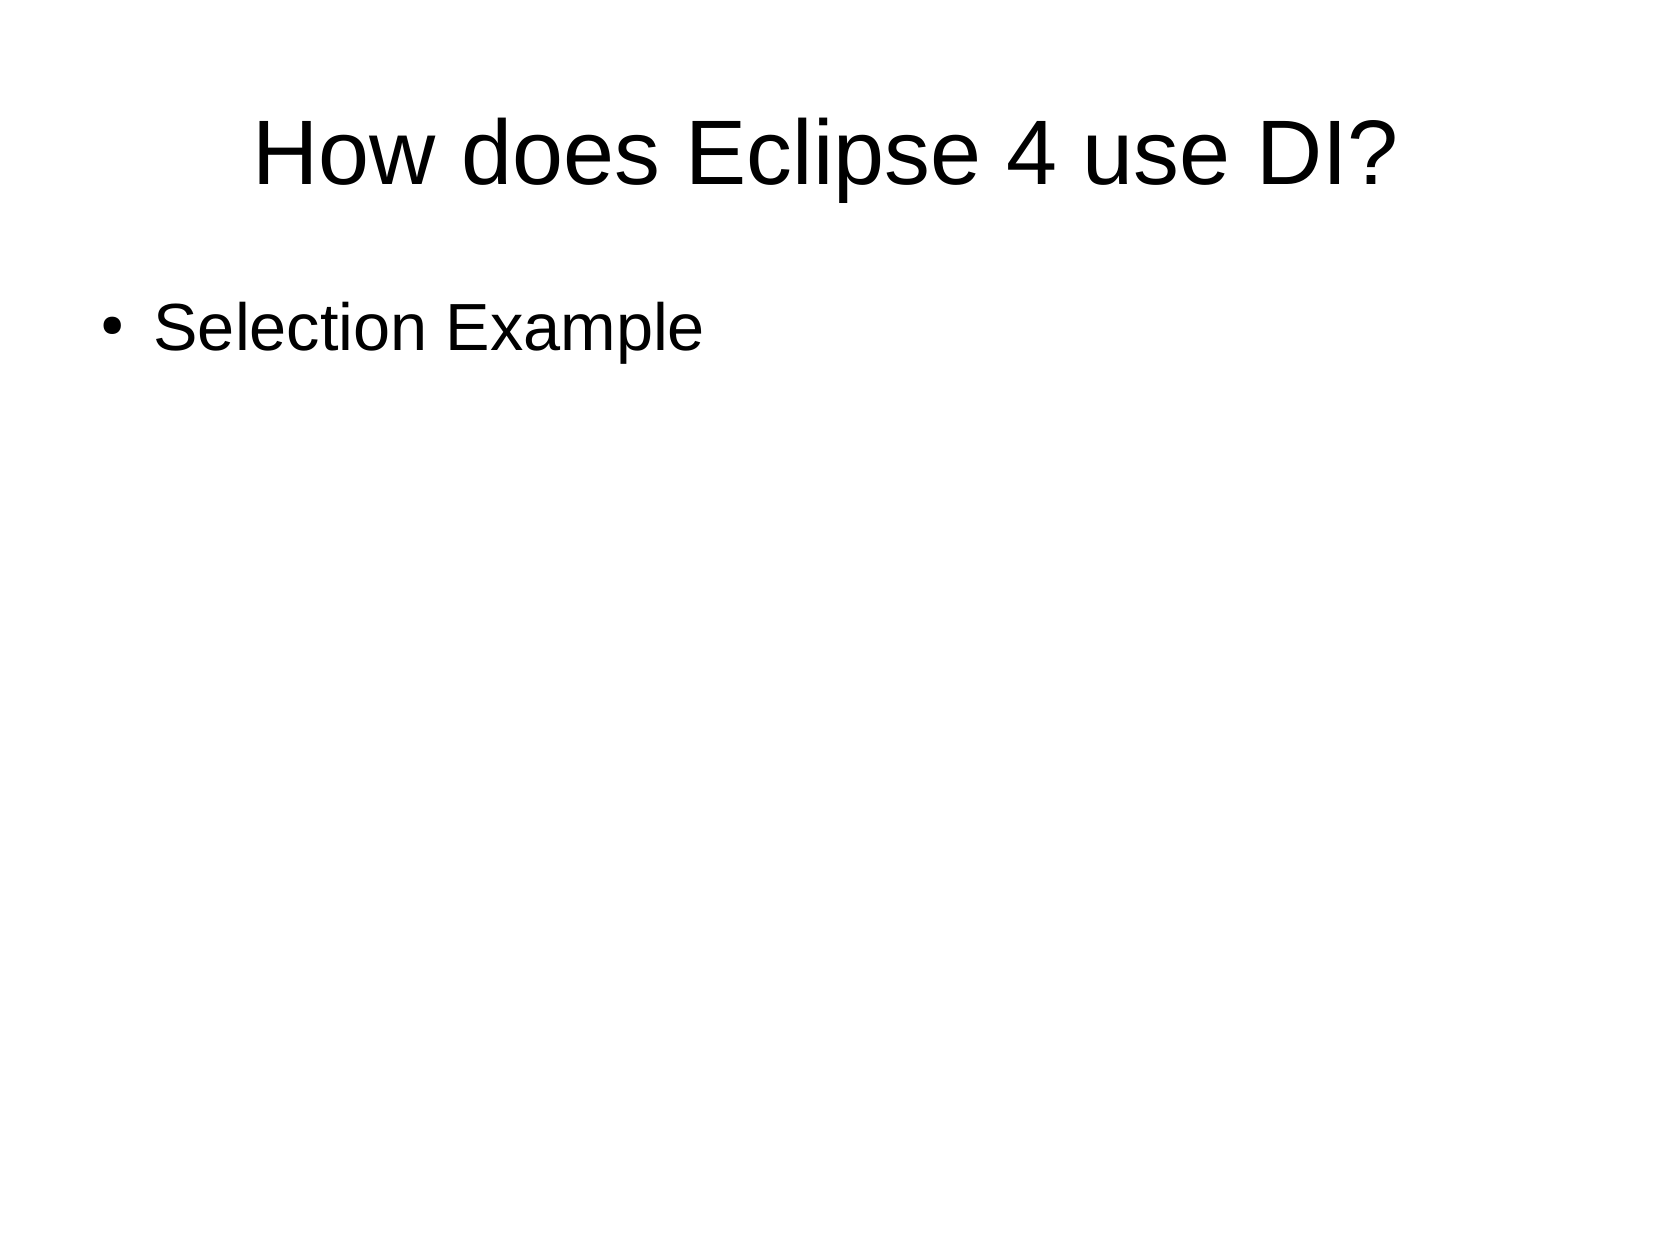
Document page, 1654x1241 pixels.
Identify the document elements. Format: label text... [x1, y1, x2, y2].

title How does Eclipse 4 use DI? [82, 49, 1571, 257]
list Selection Example [82, 290, 1538, 1010]
